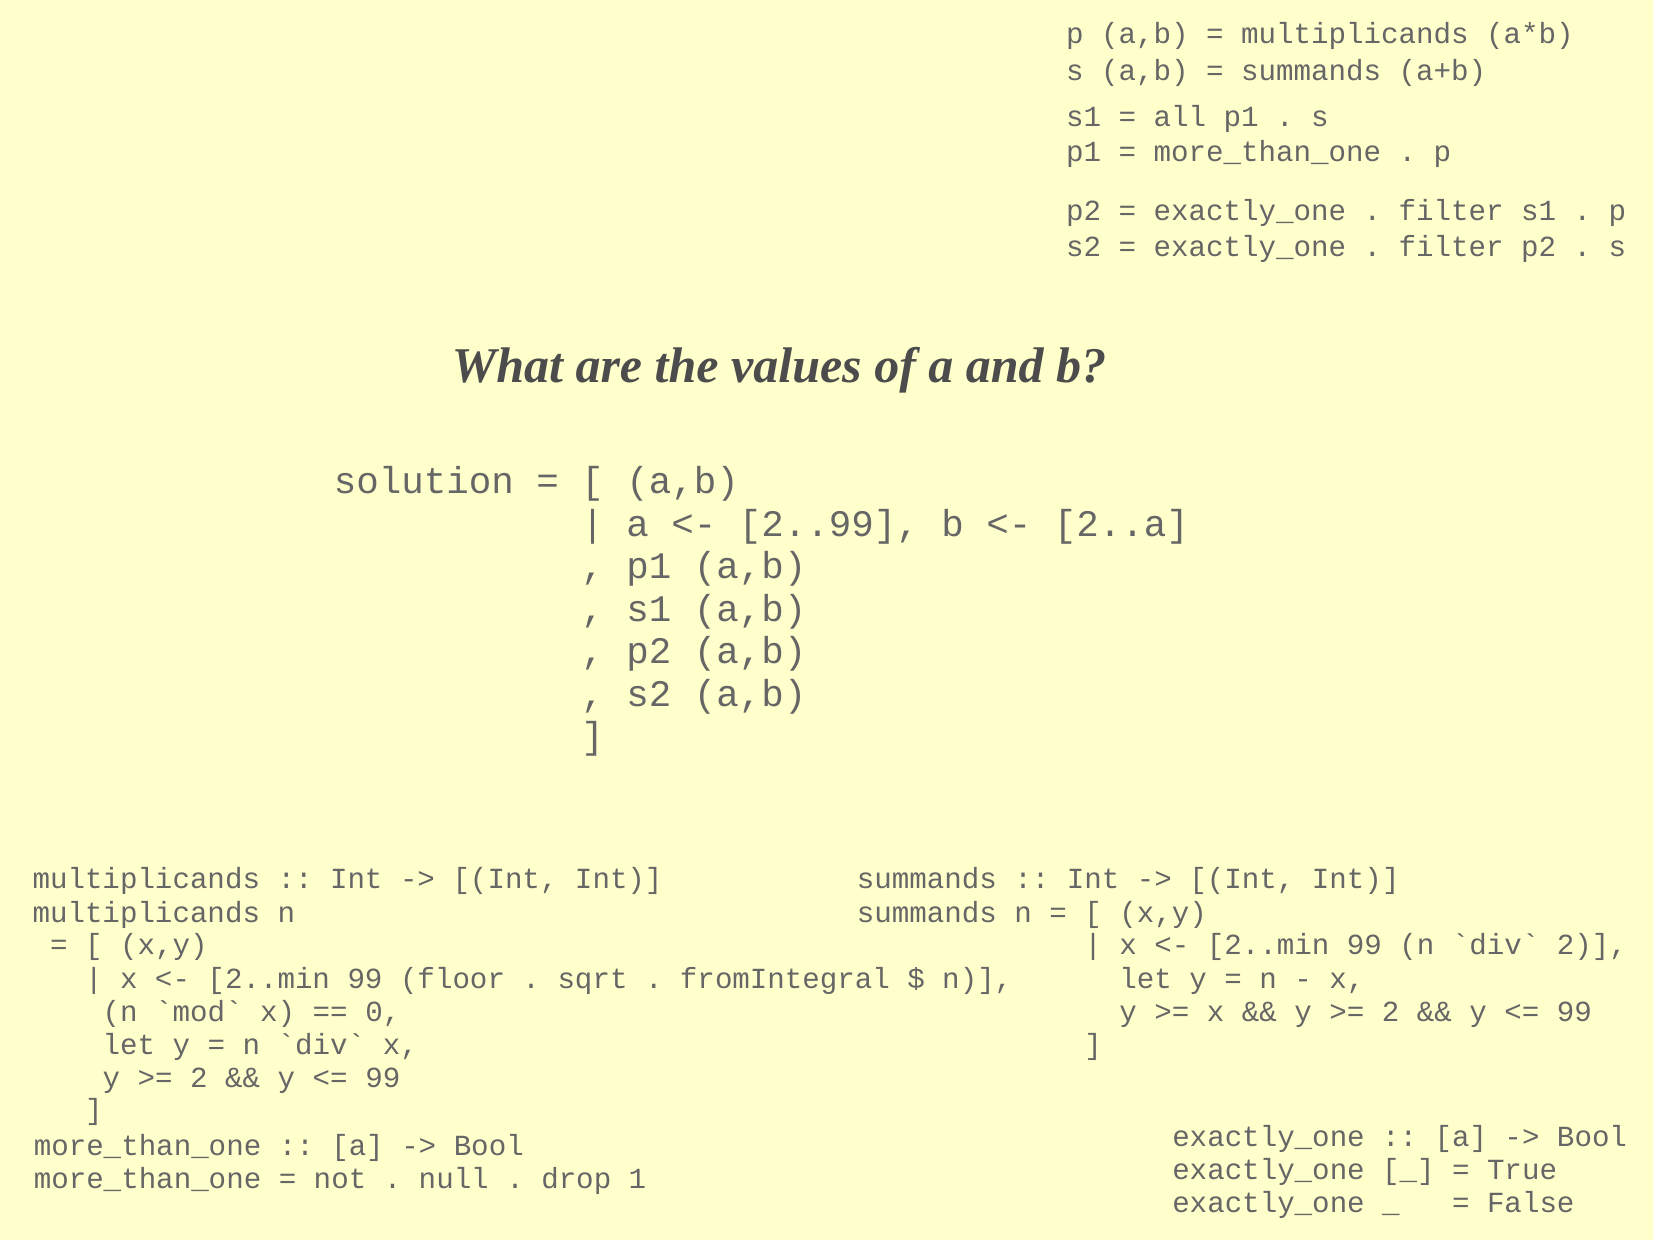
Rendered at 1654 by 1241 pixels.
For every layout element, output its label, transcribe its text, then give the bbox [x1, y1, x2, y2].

text_box s1 = all p1 . s [1051, 97, 1344, 143]
text_box exactly_one :: [a] -> Bool exactly_one [_] = True exactly_one _ = False [1157, 1114, 1643, 1229]
text_box s2 = exactly_one . filter p2 . s [1051, 224, 1641, 273]
text_box What are the values of a and b? [437, 330, 1122, 401]
text_box p (a,b) = multiplicands (a*b) [1051, 12, 1589, 60]
text_box s (a,b) = summands (a+b) [1051, 60, 1501, 97]
text_box summands :: Int -> [(Int, Int)] summands n = [ (x,y) | x <- [2..min 99 (n `div` 2)], let y = n - x, y >= x && y >= 2 && y <= 99 ] [842, 857, 1642, 1071]
text_box more_than_one :: [a] -> Bool more_than_one = not . null . drop 1 [19, 1123, 662, 1205]
text_box solution = [ (a,b) | a <- [2..99], b <- [2..a] , p1 (a,b) , s1 (a,b) , p2 (a,b) , s2 (a,b) ] [318, 455, 1204, 768]
text_box p1 = more_than_one . p [1051, 129, 1466, 178]
text_box p2 = exactly_one . filter s1 . p [1051, 189, 1641, 224]
text_box multiplicands :: Int -> [(Int, Int)] multiplicands n = [ (x,y) | x <- [2..min 99 (floor . sqrt . fromIntegral $ n)], (n `mod` x) == 0, let y = n `div` x, y >= 2 && y <= 99 ] [17, 857, 1028, 1170]
